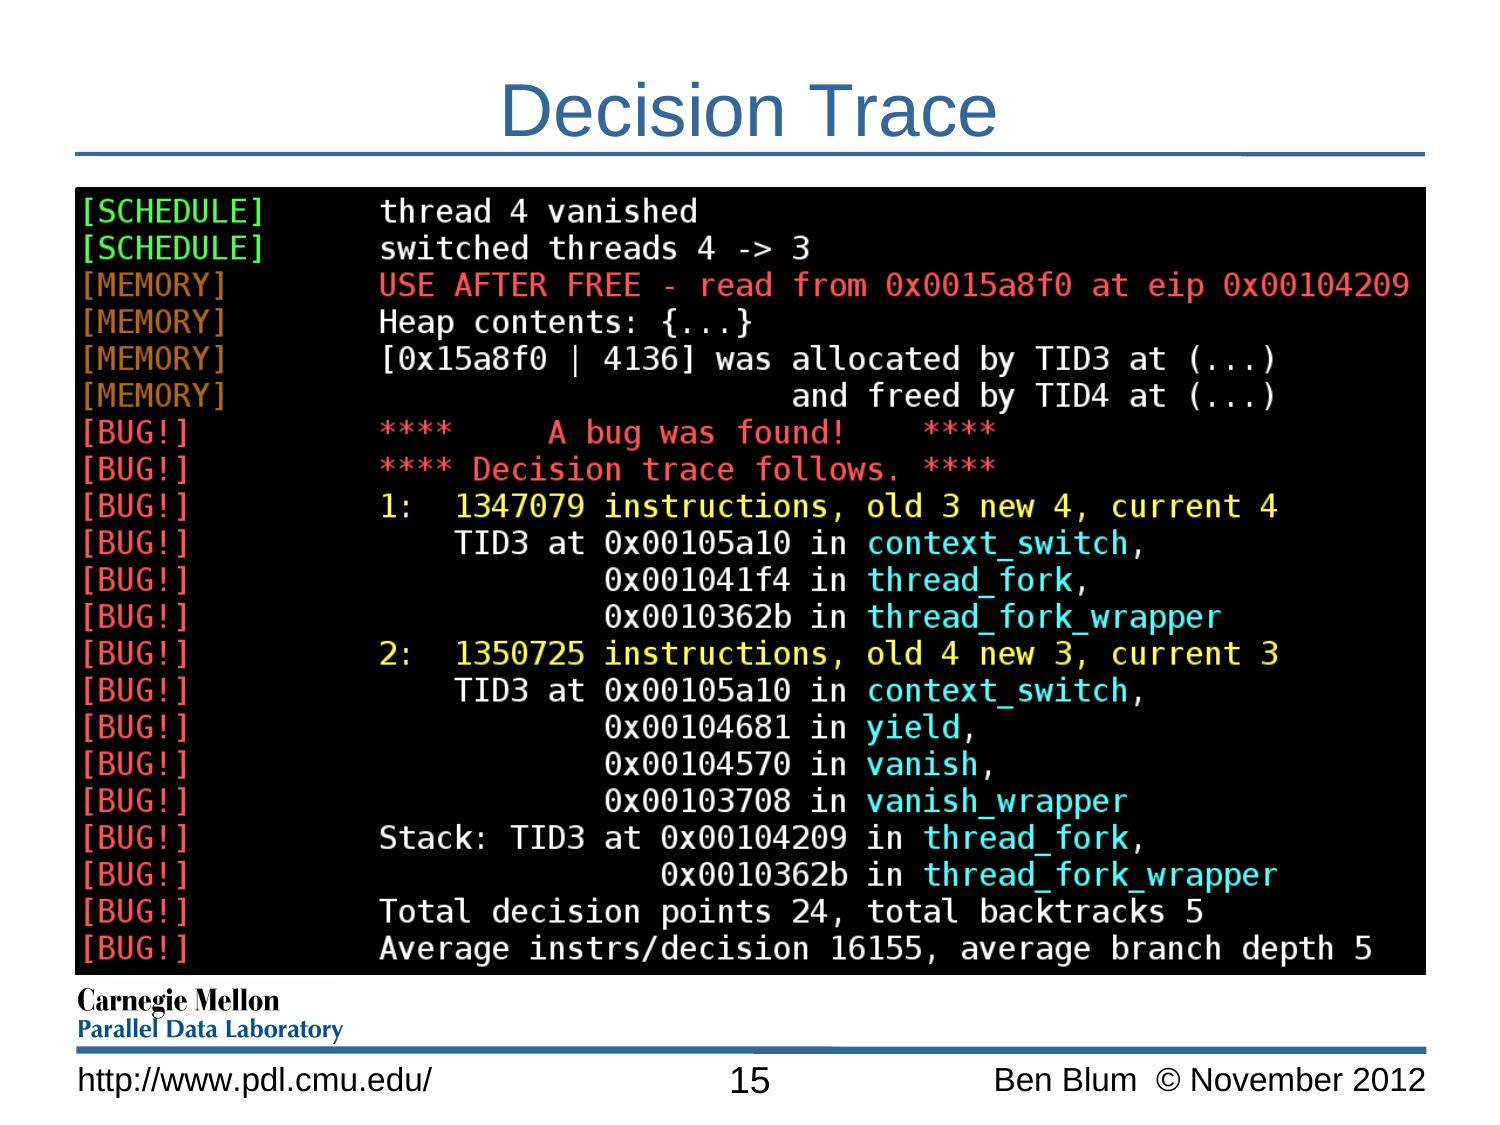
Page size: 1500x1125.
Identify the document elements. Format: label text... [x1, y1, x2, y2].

title Decision Trace [112, 50, 1388, 163]
picture [77, 979, 343, 1044]
picture [75, 187, 1426, 976]
